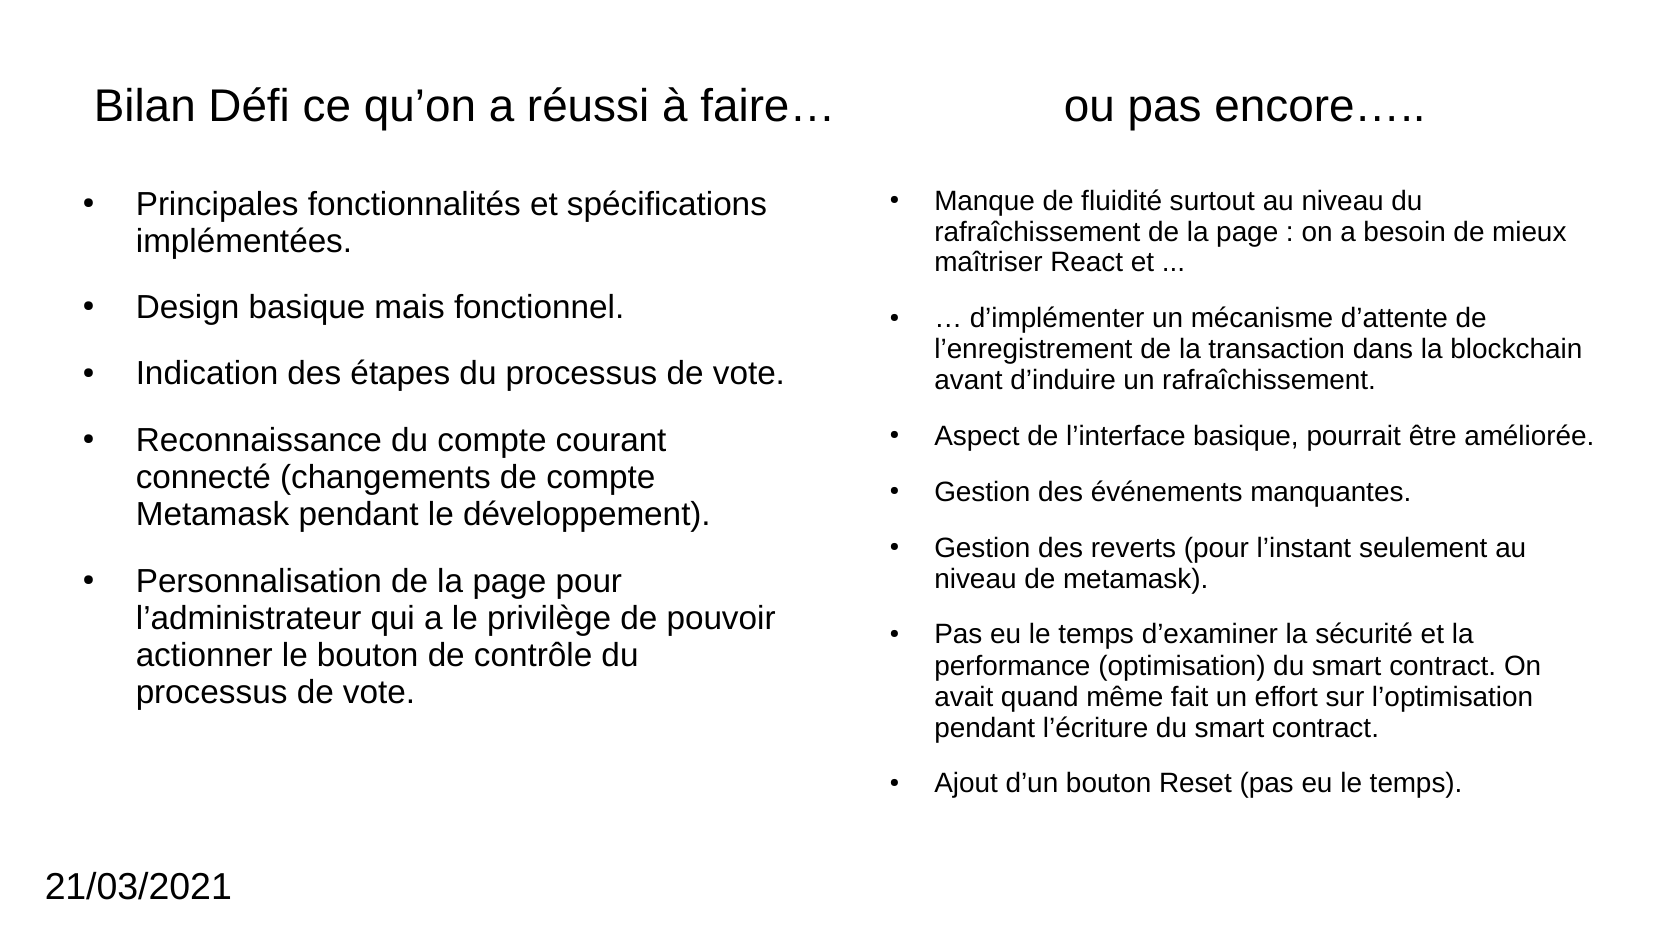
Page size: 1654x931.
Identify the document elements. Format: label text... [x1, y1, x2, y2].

list Principales fonctionnalités et spécifications implémentées. Design basique mais fonctionnel. Indication des étapes du processus de vote. Reconnaissance du compte courant connecté (changements de compte Metamask pendant le développement). Personnalisation de la page pour l’administrateur qui a le privilège de pouvoir actionner le bouton de contrôle du processus de vote. [64, 184, 792, 822]
list Manque de fluidité surtout au niveau du rafraîchissement de la page : on a besoin de mieux maîtriser React et ... … d’implémenter un mécanisme d’attente de l’enregistrement de la transaction dans la blockchain avant d’induire un rafraîchissement. Aspect de l’interface basique, pourrait être améliorée. Gestion des événements manquantes. Gestion des reverts (pour l’instant seulement au niveau de metamask). Pas eu le temps d’examiner la sécurité et la performance (optimisation) du smart contract. On avait quand même fait un effort sur l’optimisation pendant l’écriture du smart contract. Ajout d’un bouton Reset (pas eu le temps). [874, 184, 1601, 822]
title Bilan Défi ce qu’on a réussi à faire… [15, 45, 916, 167]
title ou pas encore….. [1050, 45, 1441, 167]
text_box 21/03/2021 [30, 858, 247, 916]
